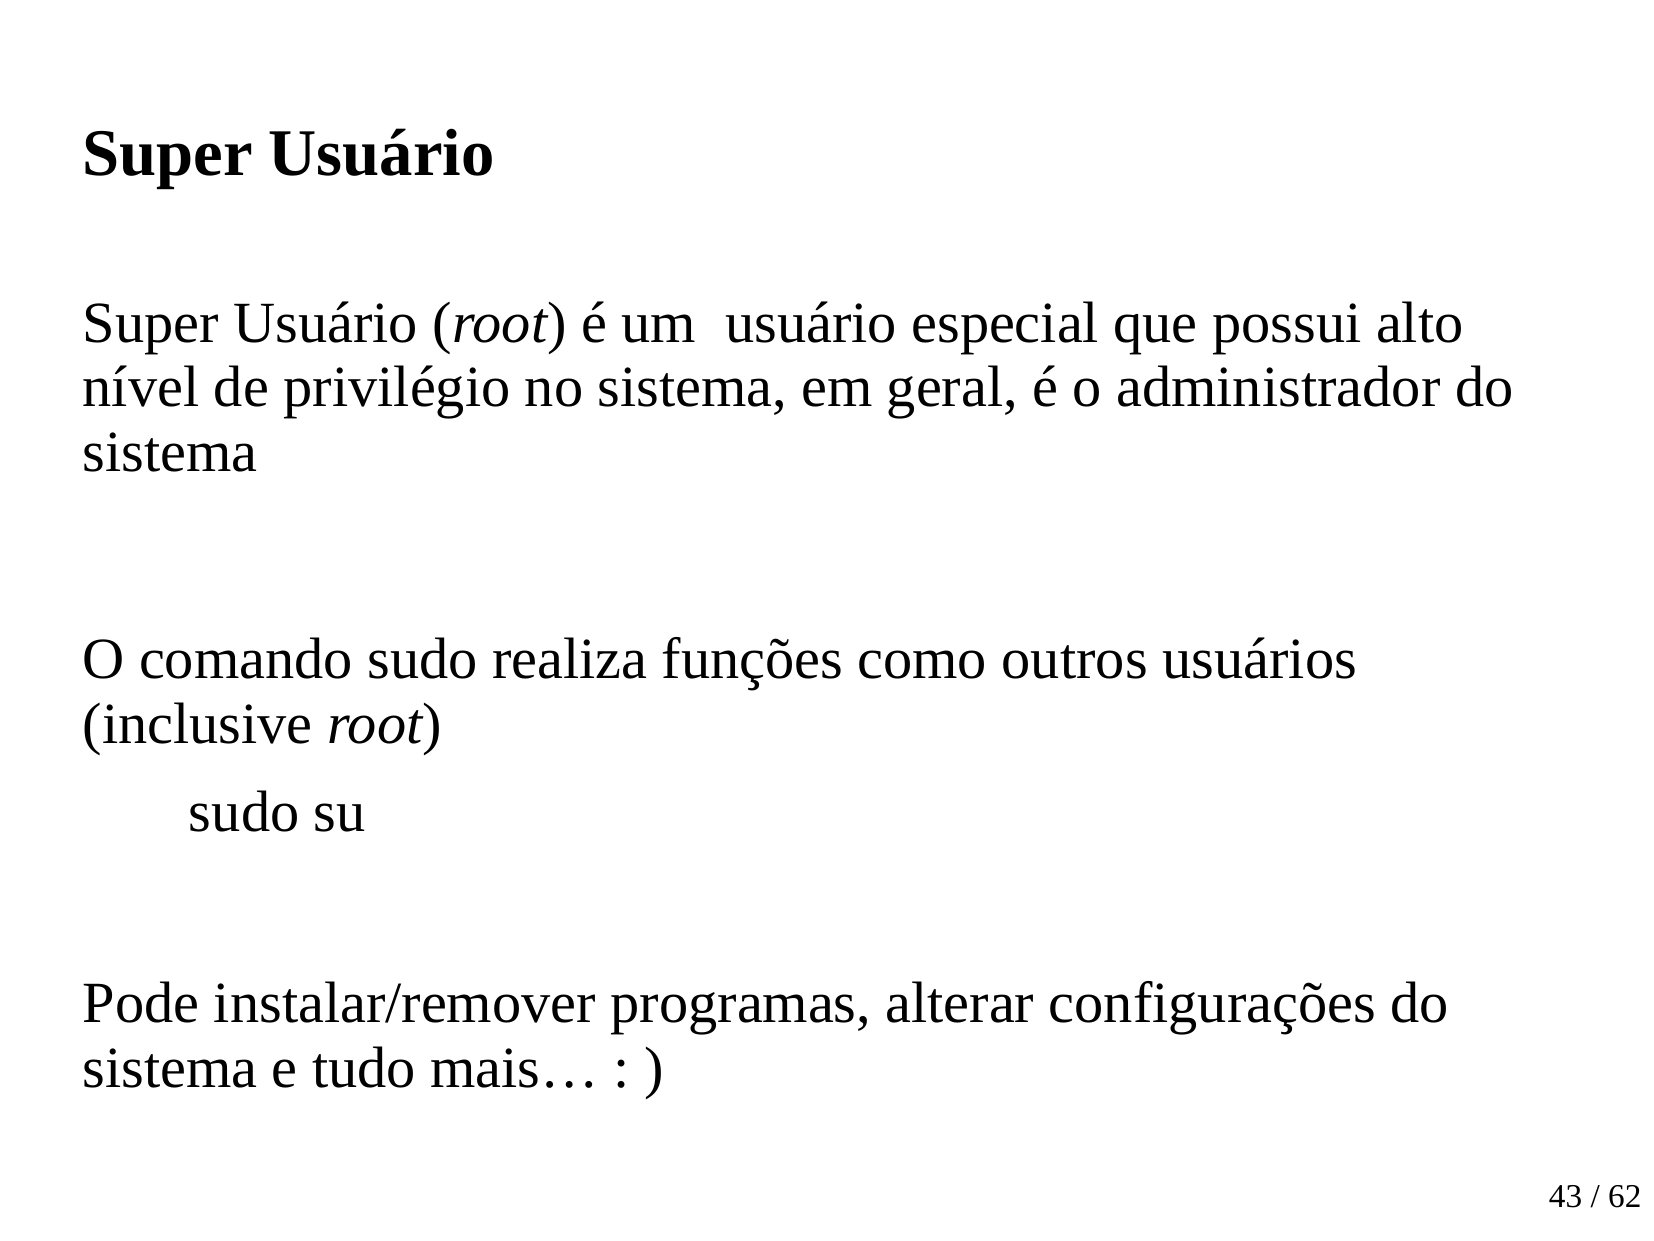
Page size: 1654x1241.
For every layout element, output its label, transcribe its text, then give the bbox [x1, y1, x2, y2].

title Super Usuário [82, 49, 1571, 257]
list Super Usuário (root) é um usuário especial que possui alto nível de privilégio no sistema, em geral, é o administrador do sistema O comando sudo realiza funções como outros usuários (inclusive root) sudo su Pode instalar/remover programas, alterar configurações do sistema e tudo mais… : ) [82, 290, 1571, 1111]
